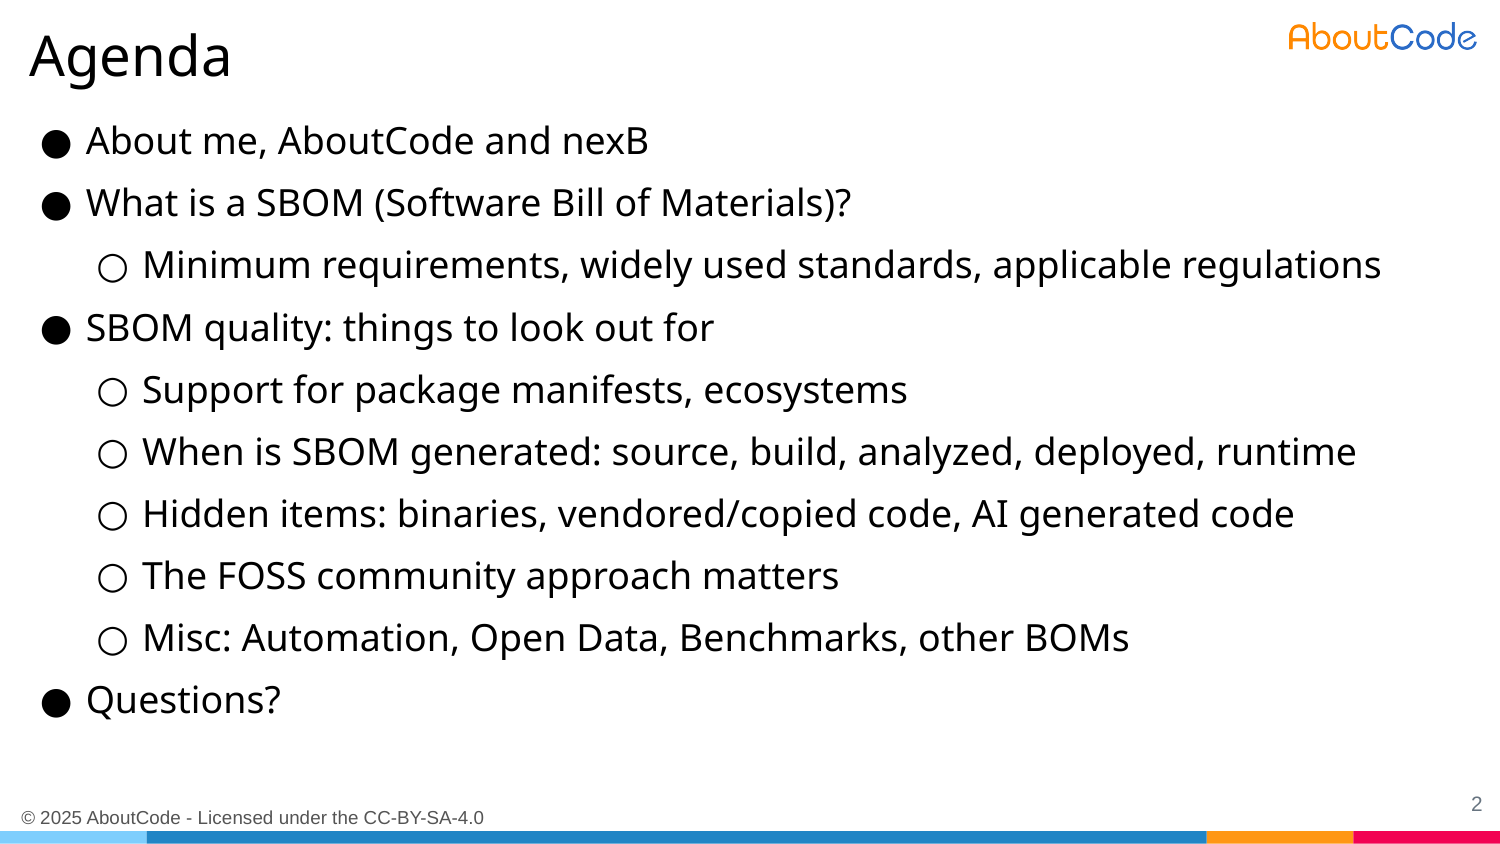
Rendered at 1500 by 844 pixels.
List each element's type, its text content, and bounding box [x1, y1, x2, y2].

picture [1351, 22, 1477, 50]
list About me, AboutCode and nexB What is a SBOM (Software Bill of Materials)? Minimum requirements, widely used standards, applicable regulations SBOM quality: things to look out for Support for package manifests, ecosystems When is SBOM generated: source, build, analyzed, deployed, runtime Hidden items: binaries, vendored/copied code, AI generated code The FOSS community approach matters Misc: Automation, Open Data, Benchmarks, other BOMs Questions? [18, 99, 1482, 792]
slide_number <number> [1403, 779, 1494, 844]
title Agenda [18, 15, 1351, 99]
